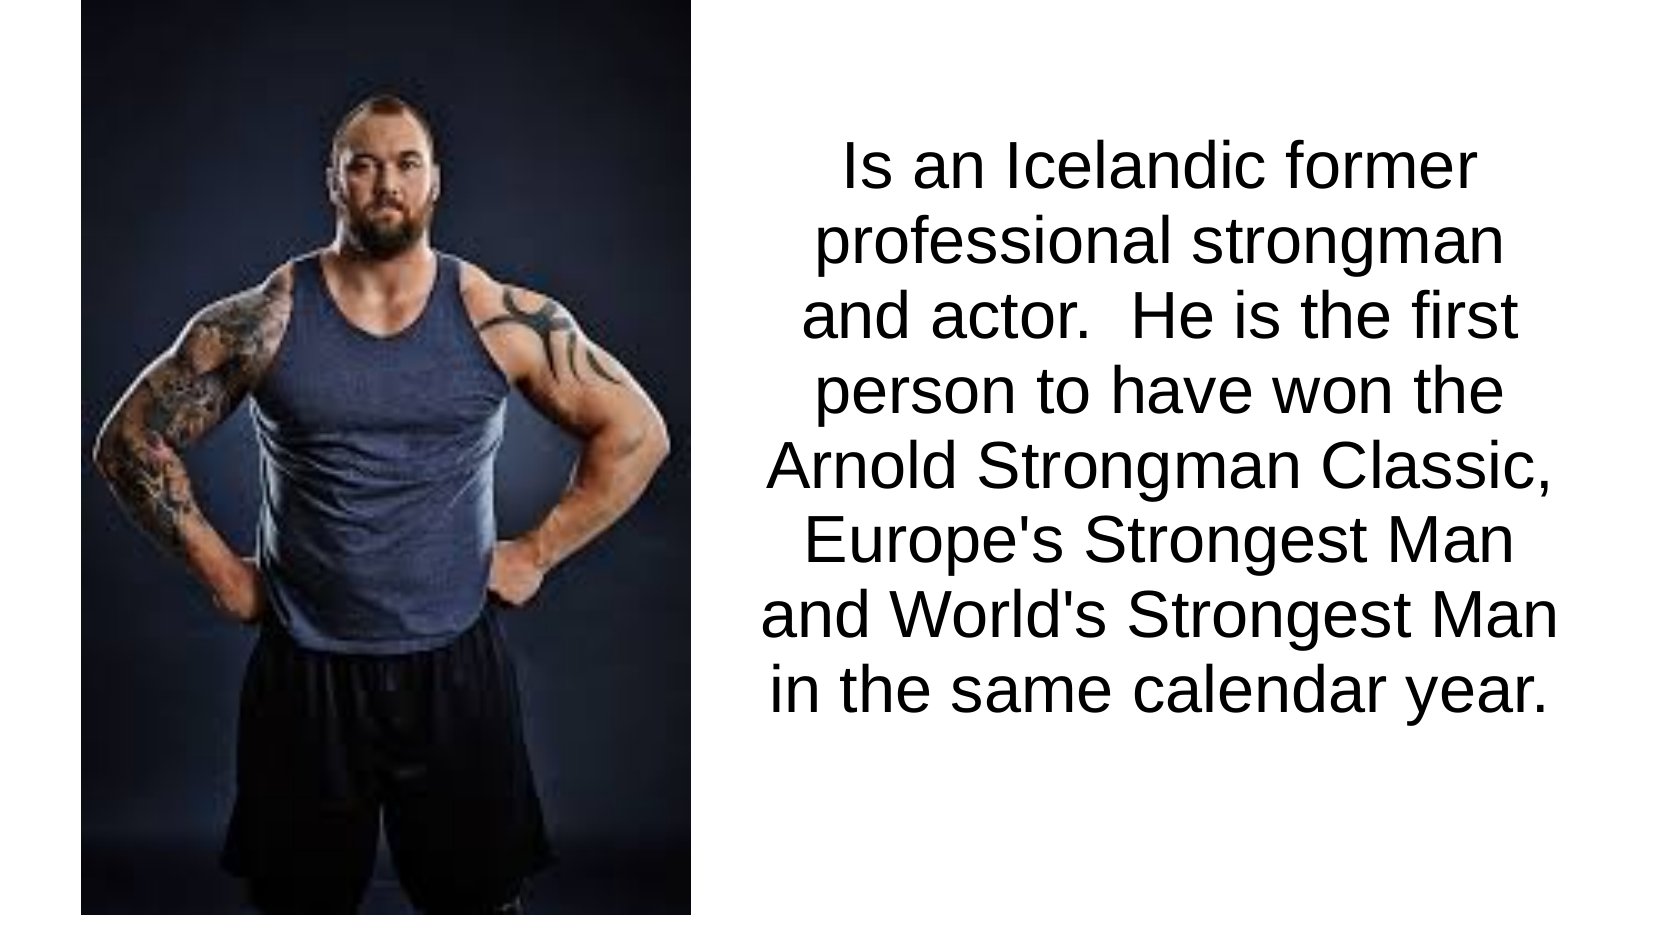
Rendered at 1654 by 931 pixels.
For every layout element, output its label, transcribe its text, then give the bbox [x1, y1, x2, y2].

subtitle Is an Icelandic former professional strongman and actor. He is the first person to have won the Arnold Strongman Classic, Europe's Strongest Man and World's Strongest Man in the same calendar year. [750, 105, 1571, 826]
picture [81, 0, 691, 916]
